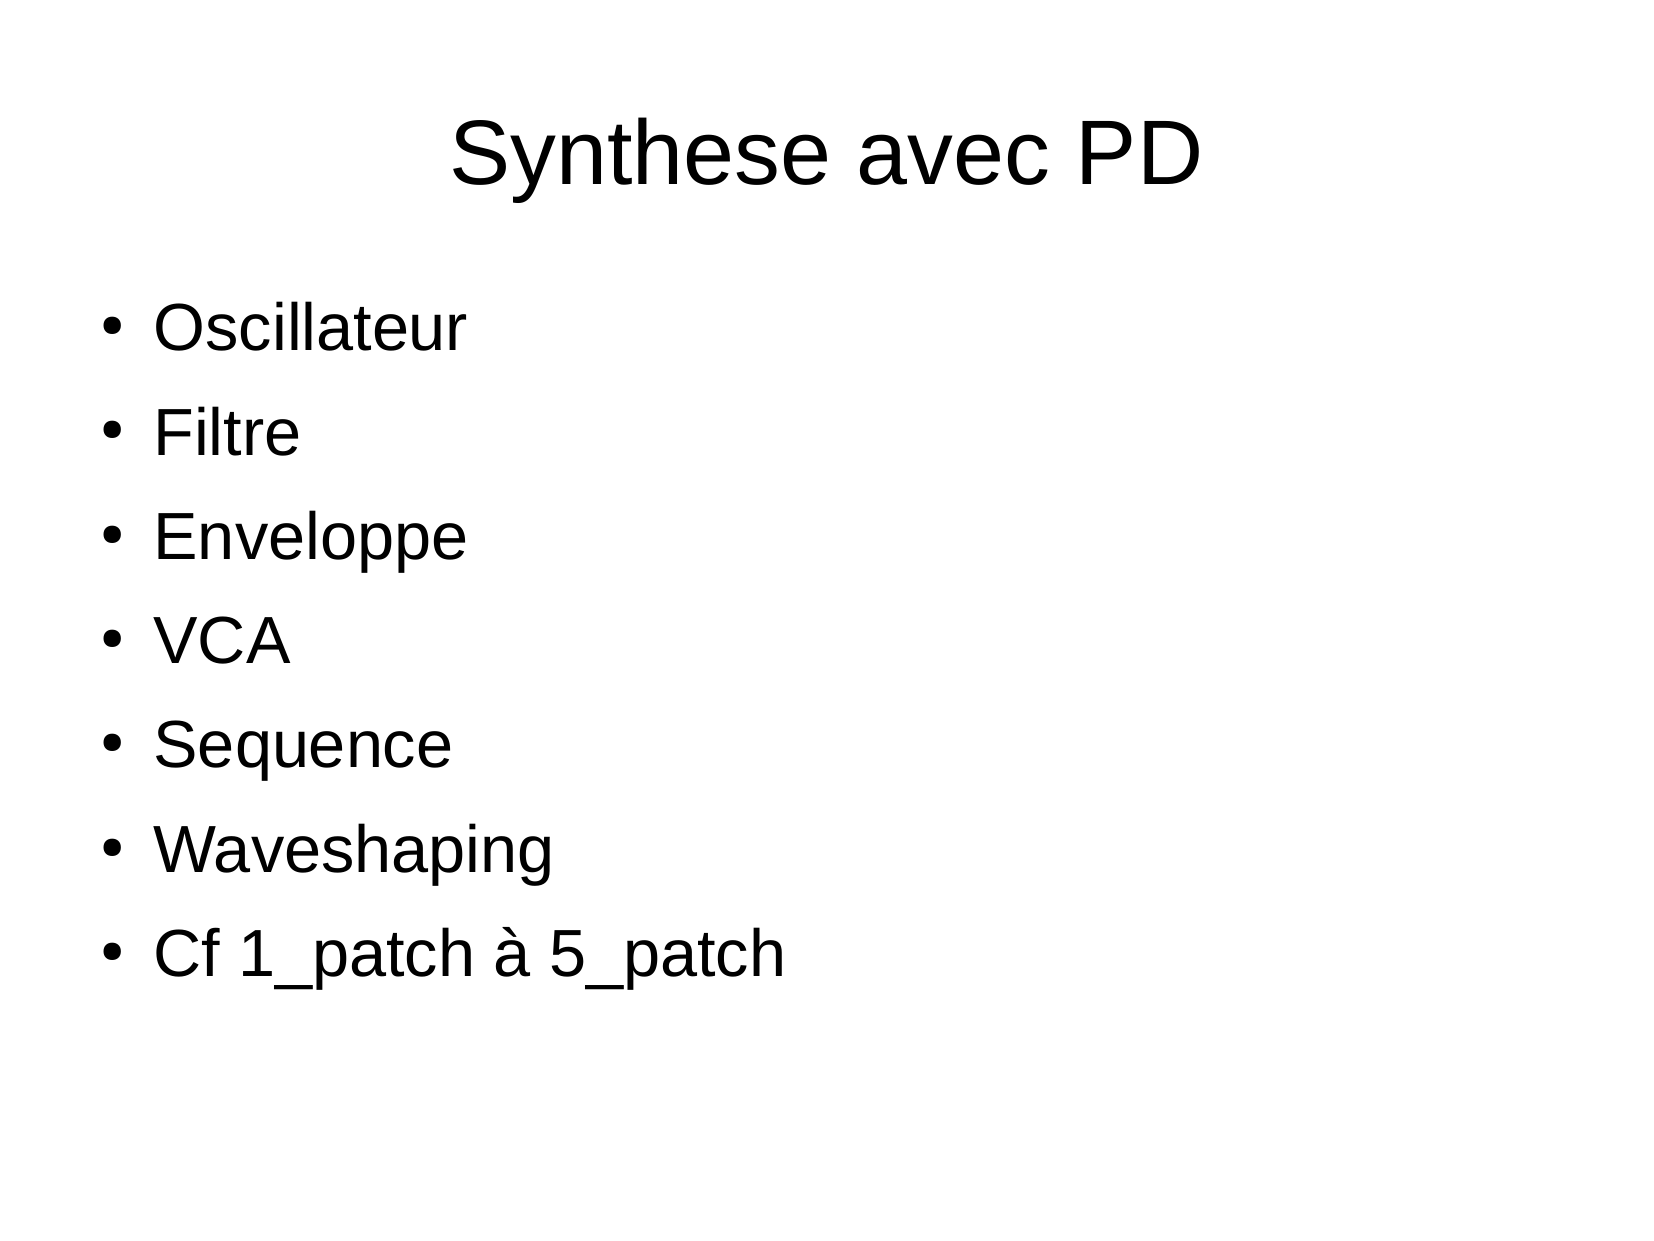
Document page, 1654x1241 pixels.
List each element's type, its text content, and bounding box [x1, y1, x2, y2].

list Oscillateur Filtre Enveloppe VCA Sequence Waveshaping Cf 1_patch à 5_patch [82, 290, 1538, 1010]
title Synthese avec PD [82, 49, 1571, 257]
